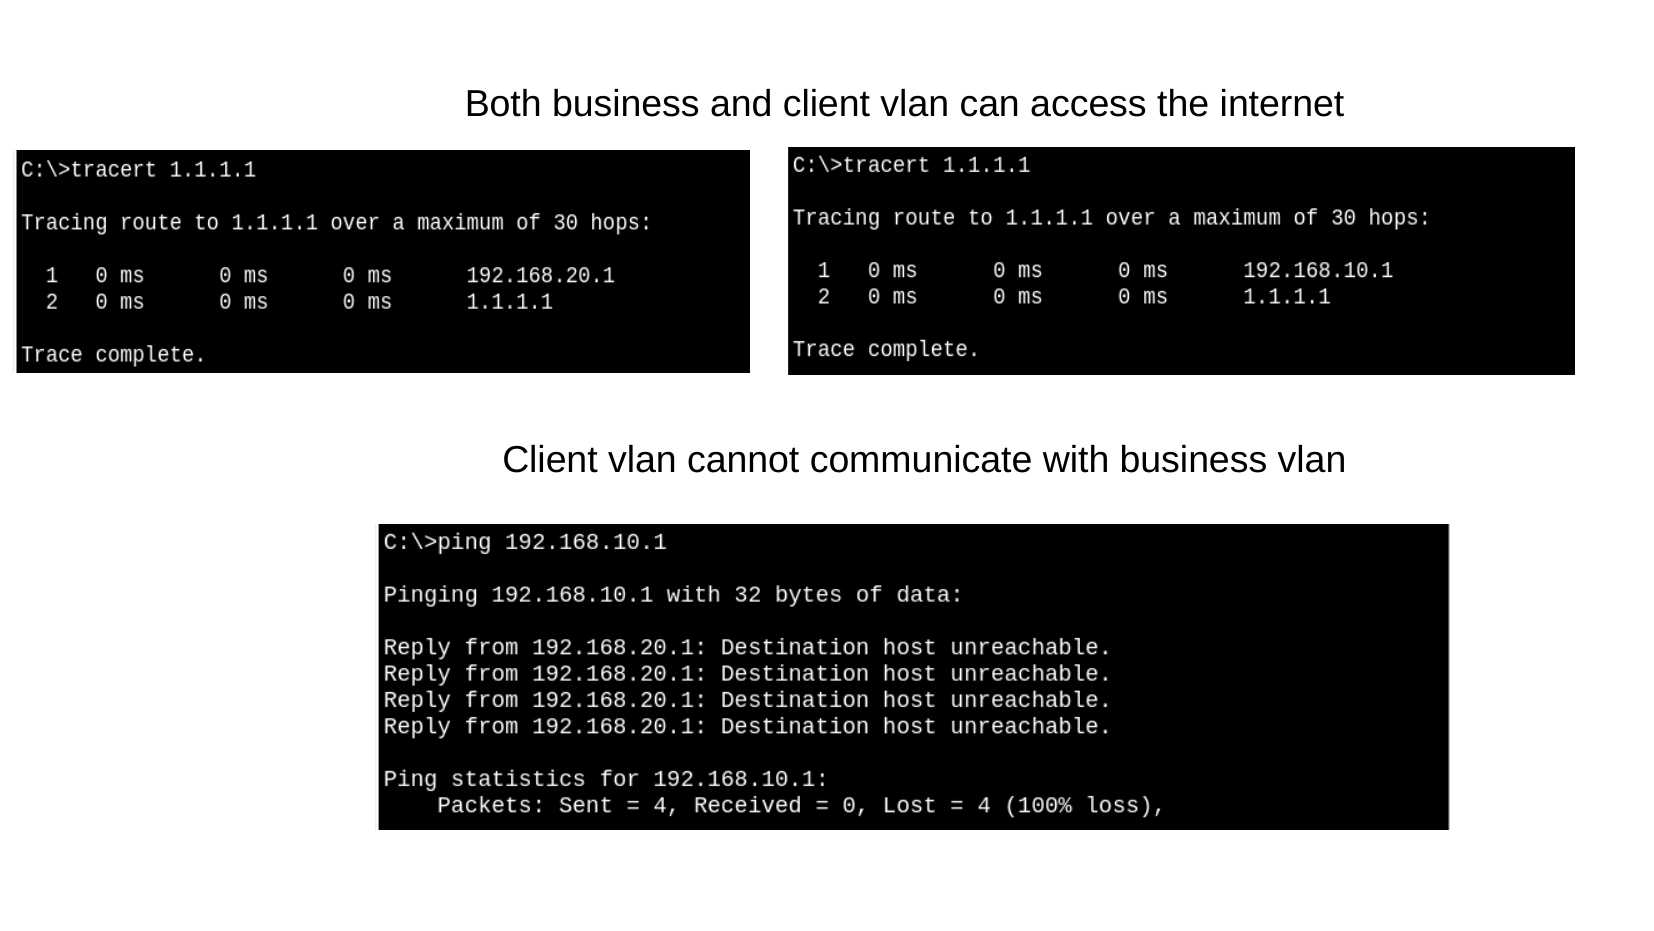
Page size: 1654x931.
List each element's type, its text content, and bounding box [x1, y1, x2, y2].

text_box Both business and client vlan can access the internet [450, 75, 1362, 132]
picture [787, 147, 1575, 376]
picture [12, 150, 750, 373]
text_box Client vlan cannot communicate with business vlan [487, 430, 1364, 488]
picture [375, 524, 1450, 830]
